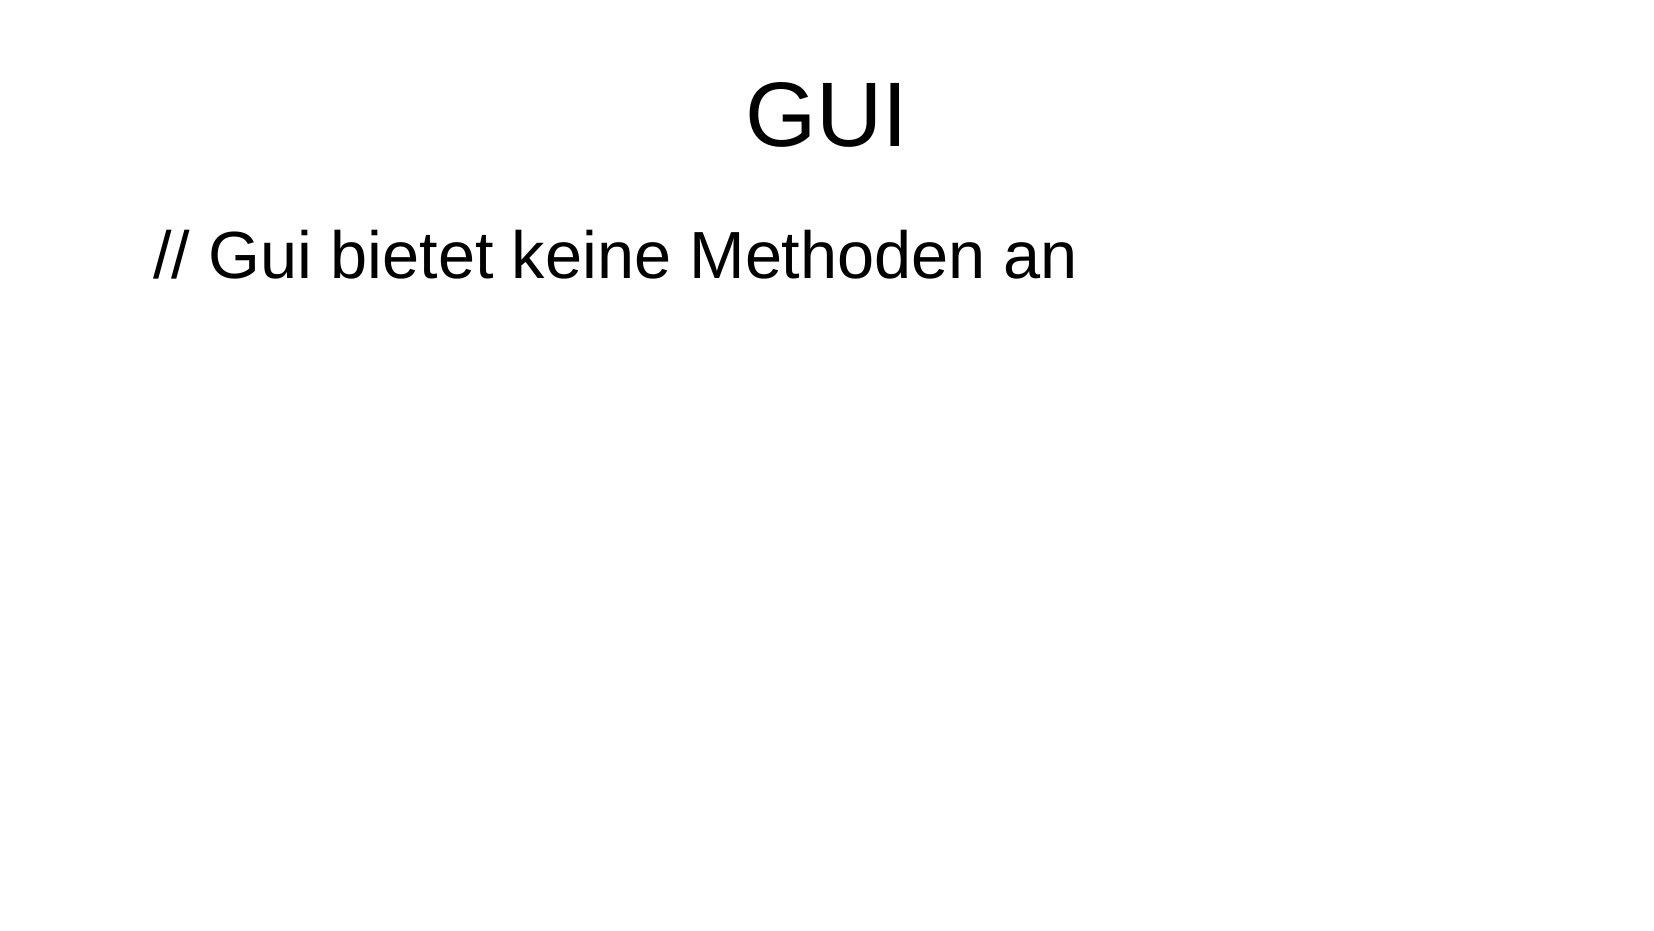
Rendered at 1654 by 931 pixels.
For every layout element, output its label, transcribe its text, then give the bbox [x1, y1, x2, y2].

list // Gui bietet keine Methoden an [82, 217, 1571, 758]
title GUI [82, 37, 1571, 193]
